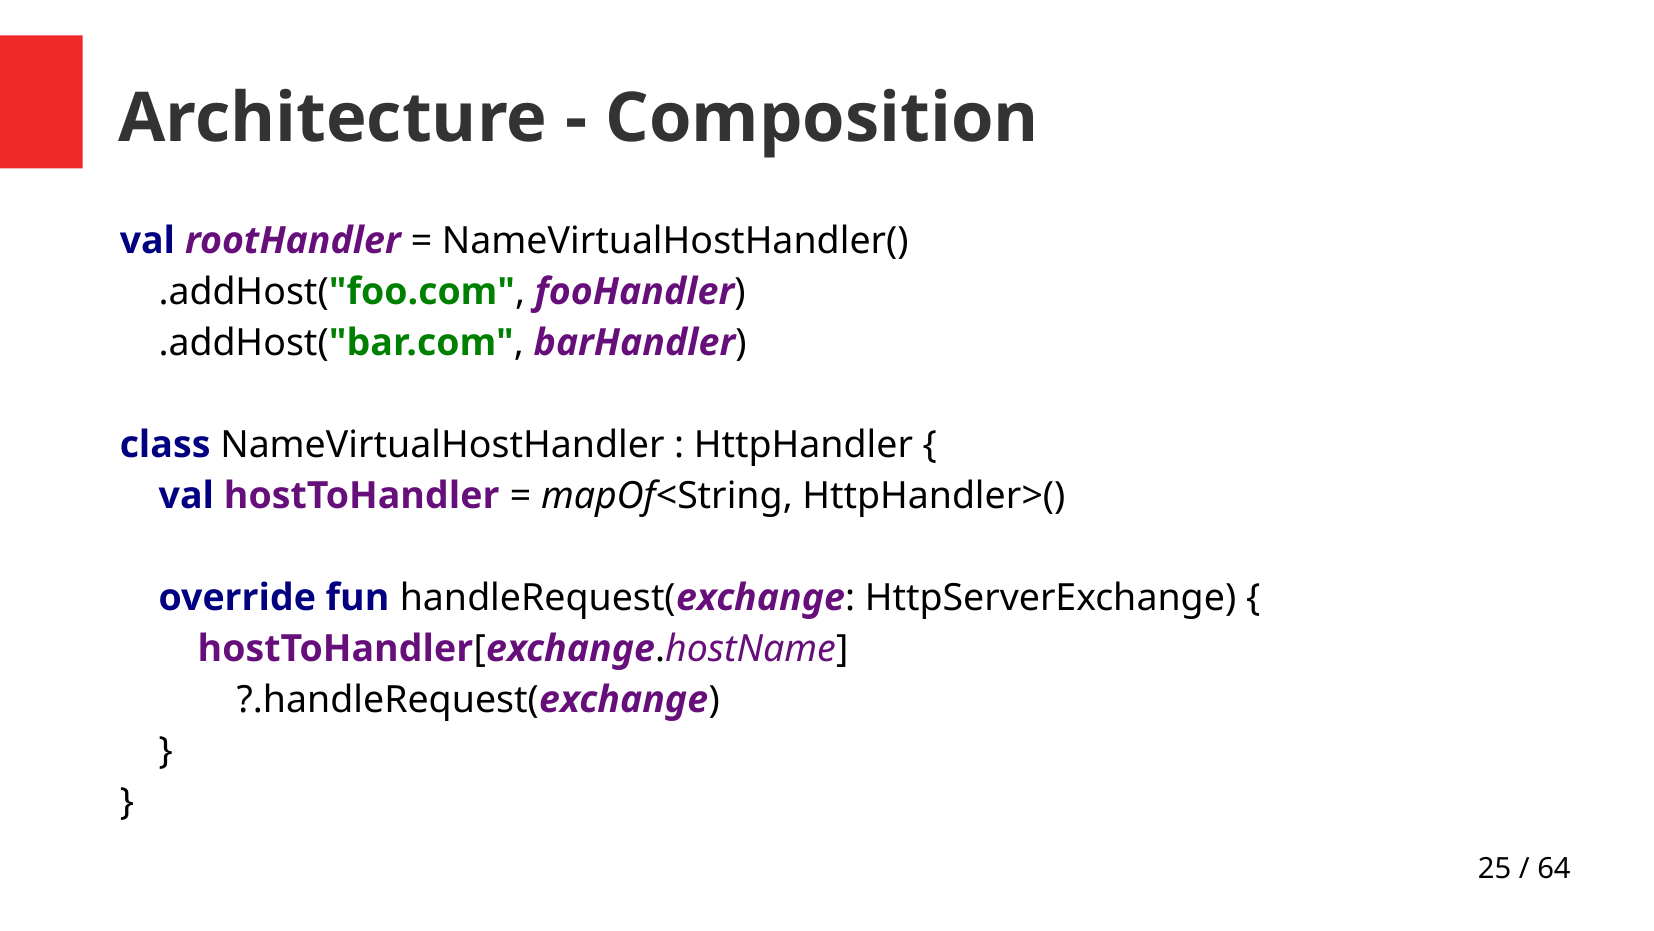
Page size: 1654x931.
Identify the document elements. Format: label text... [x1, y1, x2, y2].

title Architecture - Composition [118, 37, 1571, 193]
text_box val rootHandler = NameVirtualHostHandler() .addHost("foo.com", fooHandler) .addHost("bar.com", barHandler) class NameVirtualHostHandler : HttpHandler { val hostToHandler = mapOf<String, HttpHandler>() override fun handleRequest(exchange: HttpServerExchange) { hostToHandler[exchange.hostName] ?.handleRequest(exchange) } } [105, 206, 1546, 871]
